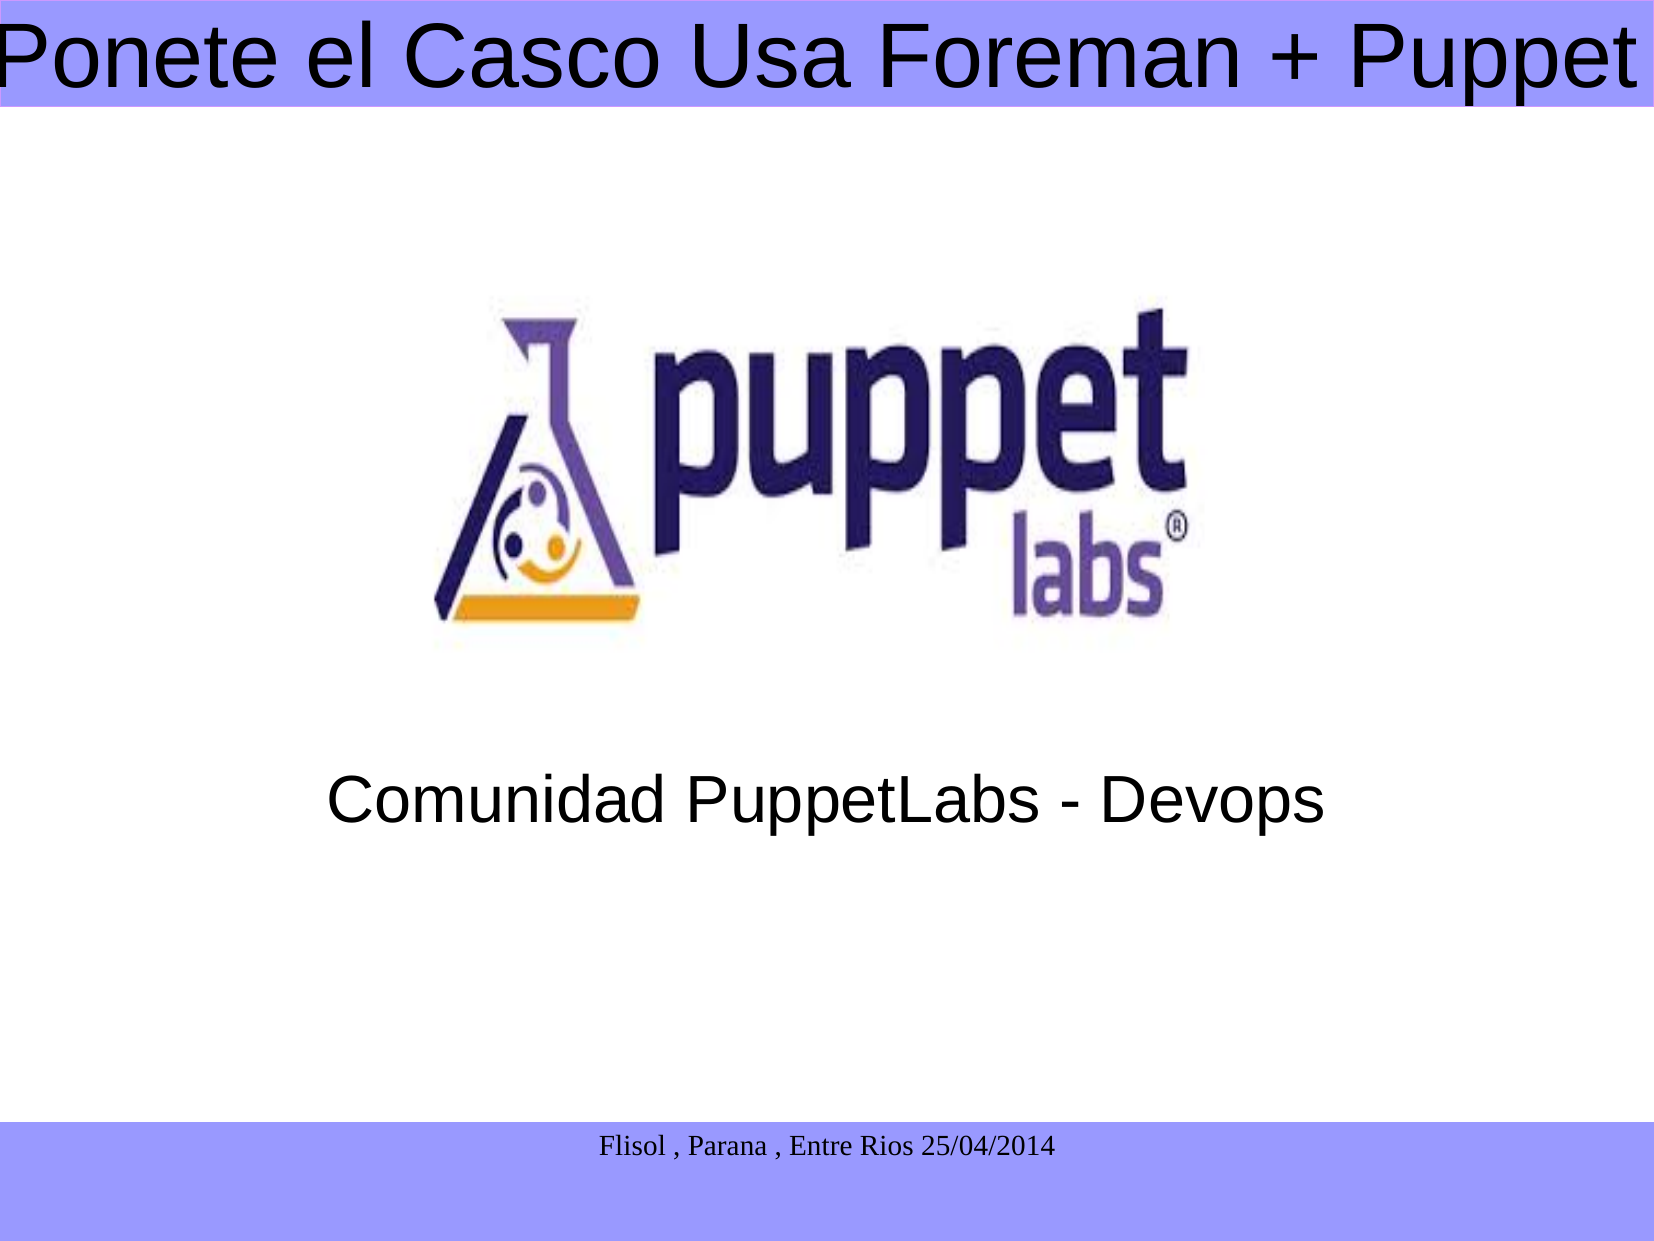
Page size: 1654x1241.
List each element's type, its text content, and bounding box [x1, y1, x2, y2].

subtitle Comunidad PuppetLabs - Devops [82, 290, 1571, 1010]
title Ponete el Casco Usa Foreman + Puppet [0, 0, 1654, 160]
picture [400, 247, 1229, 665]
